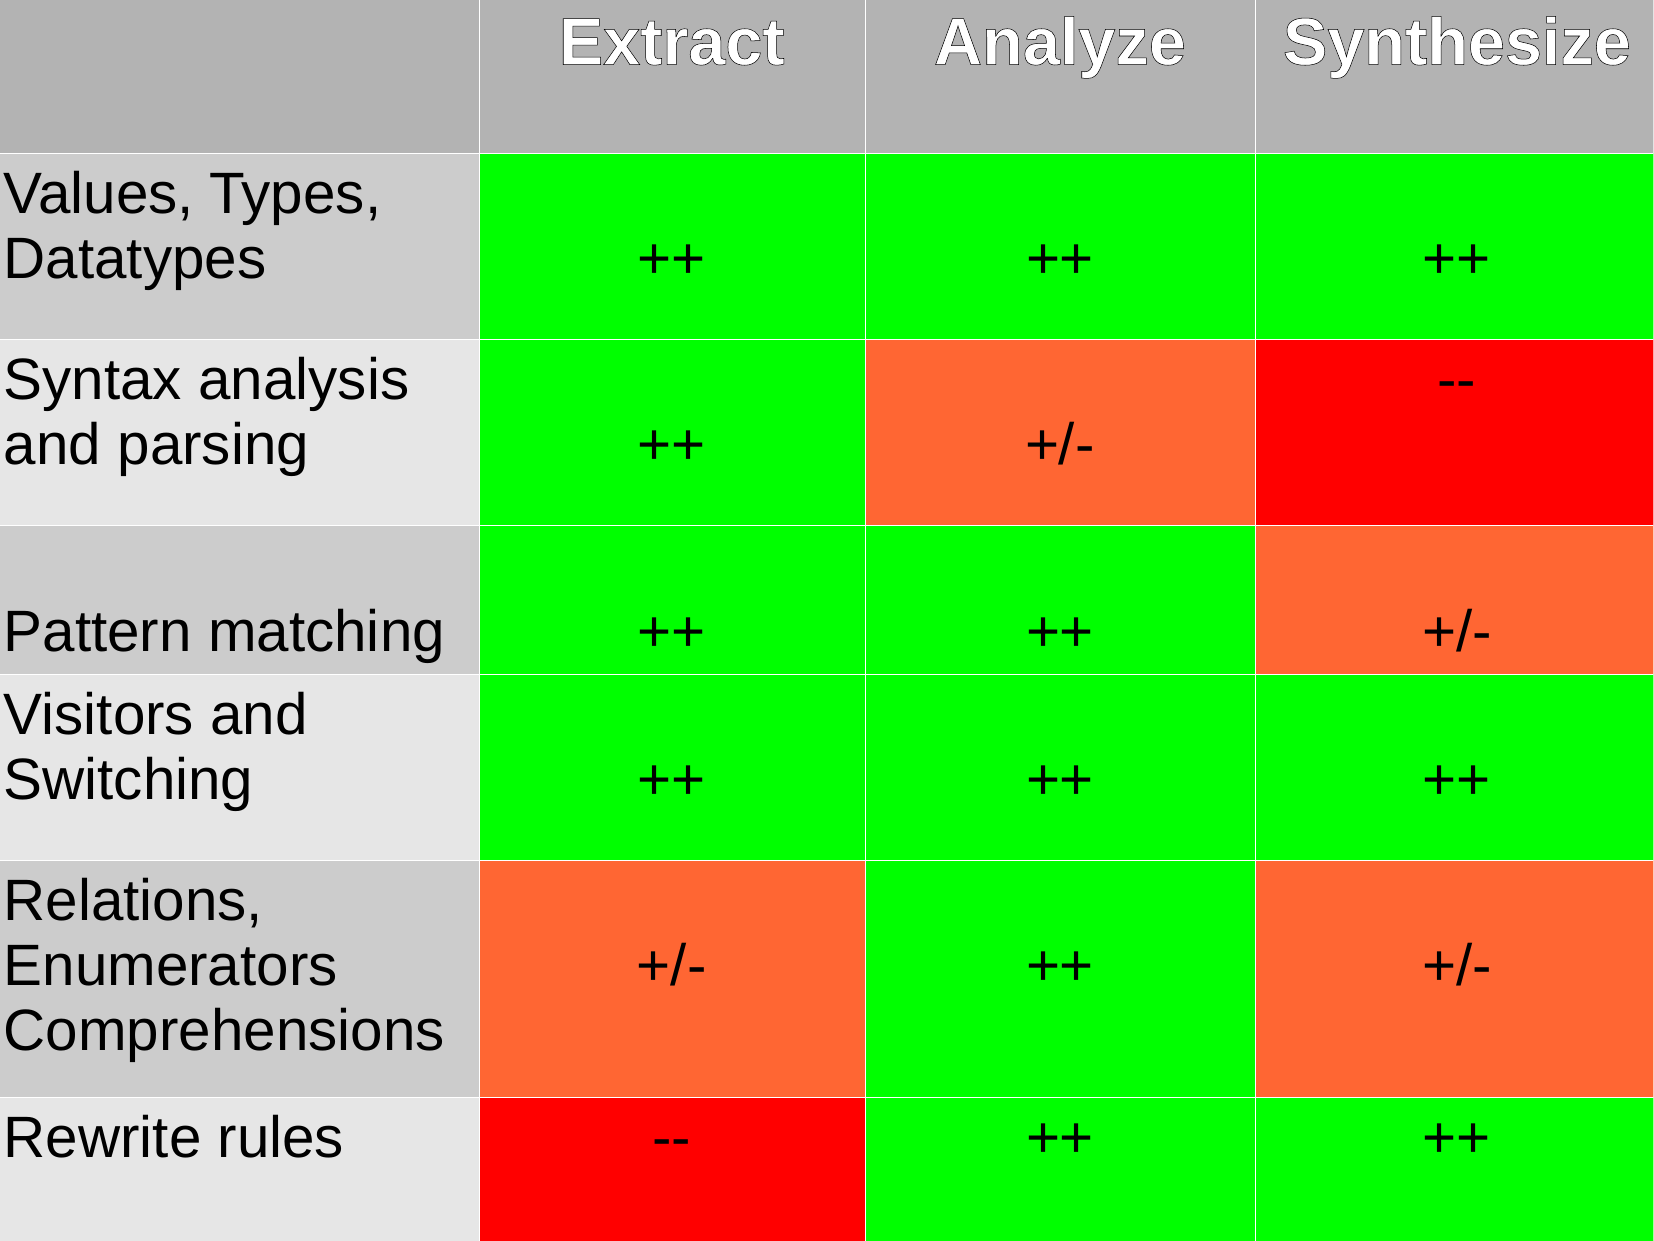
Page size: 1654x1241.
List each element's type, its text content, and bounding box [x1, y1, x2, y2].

table_cell -- [1256, 340, 1654, 525]
table_cell ++ [866, 154, 1255, 339]
table_cell Pattern matching [0, 526, 479, 674]
table_cell +/- [1256, 861, 1654, 1097]
table_cell ++ [866, 526, 1255, 674]
table_header Synthesize [1256, 0, 1654, 153]
table_cell Syntax analysis and parsing [0, 340, 479, 525]
table_cell Values, Types, Datatypes [0, 154, 479, 339]
table_cell ++ [866, 861, 1255, 1097]
table_cell ++ [1256, 154, 1654, 339]
table_cell ++ [480, 154, 865, 339]
table_cell ++ [866, 1098, 1255, 1241]
table_cell +/- [866, 340, 1255, 525]
table_cell ++ [480, 675, 865, 860]
table_cell Relations, Enumerators Comprehensions [0, 861, 479, 1097]
table_cell -- [480, 1098, 865, 1241]
table_cell ++ [480, 526, 865, 674]
table_cell ++ [1256, 675, 1654, 860]
table_header [0, 0, 479, 153]
table_cell ++ [866, 675, 1255, 860]
table_header Extract [480, 0, 865, 153]
table_header Analyze [866, 0, 1255, 153]
table_cell Rewrite rules [0, 1098, 479, 1241]
table_cell ++ [480, 340, 865, 525]
table_cell ++ [1256, 1098, 1654, 1241]
table_cell +/- [480, 861, 865, 1097]
table_cell Visitors and Switching [0, 675, 479, 860]
table_cell +/- [1256, 526, 1654, 674]
